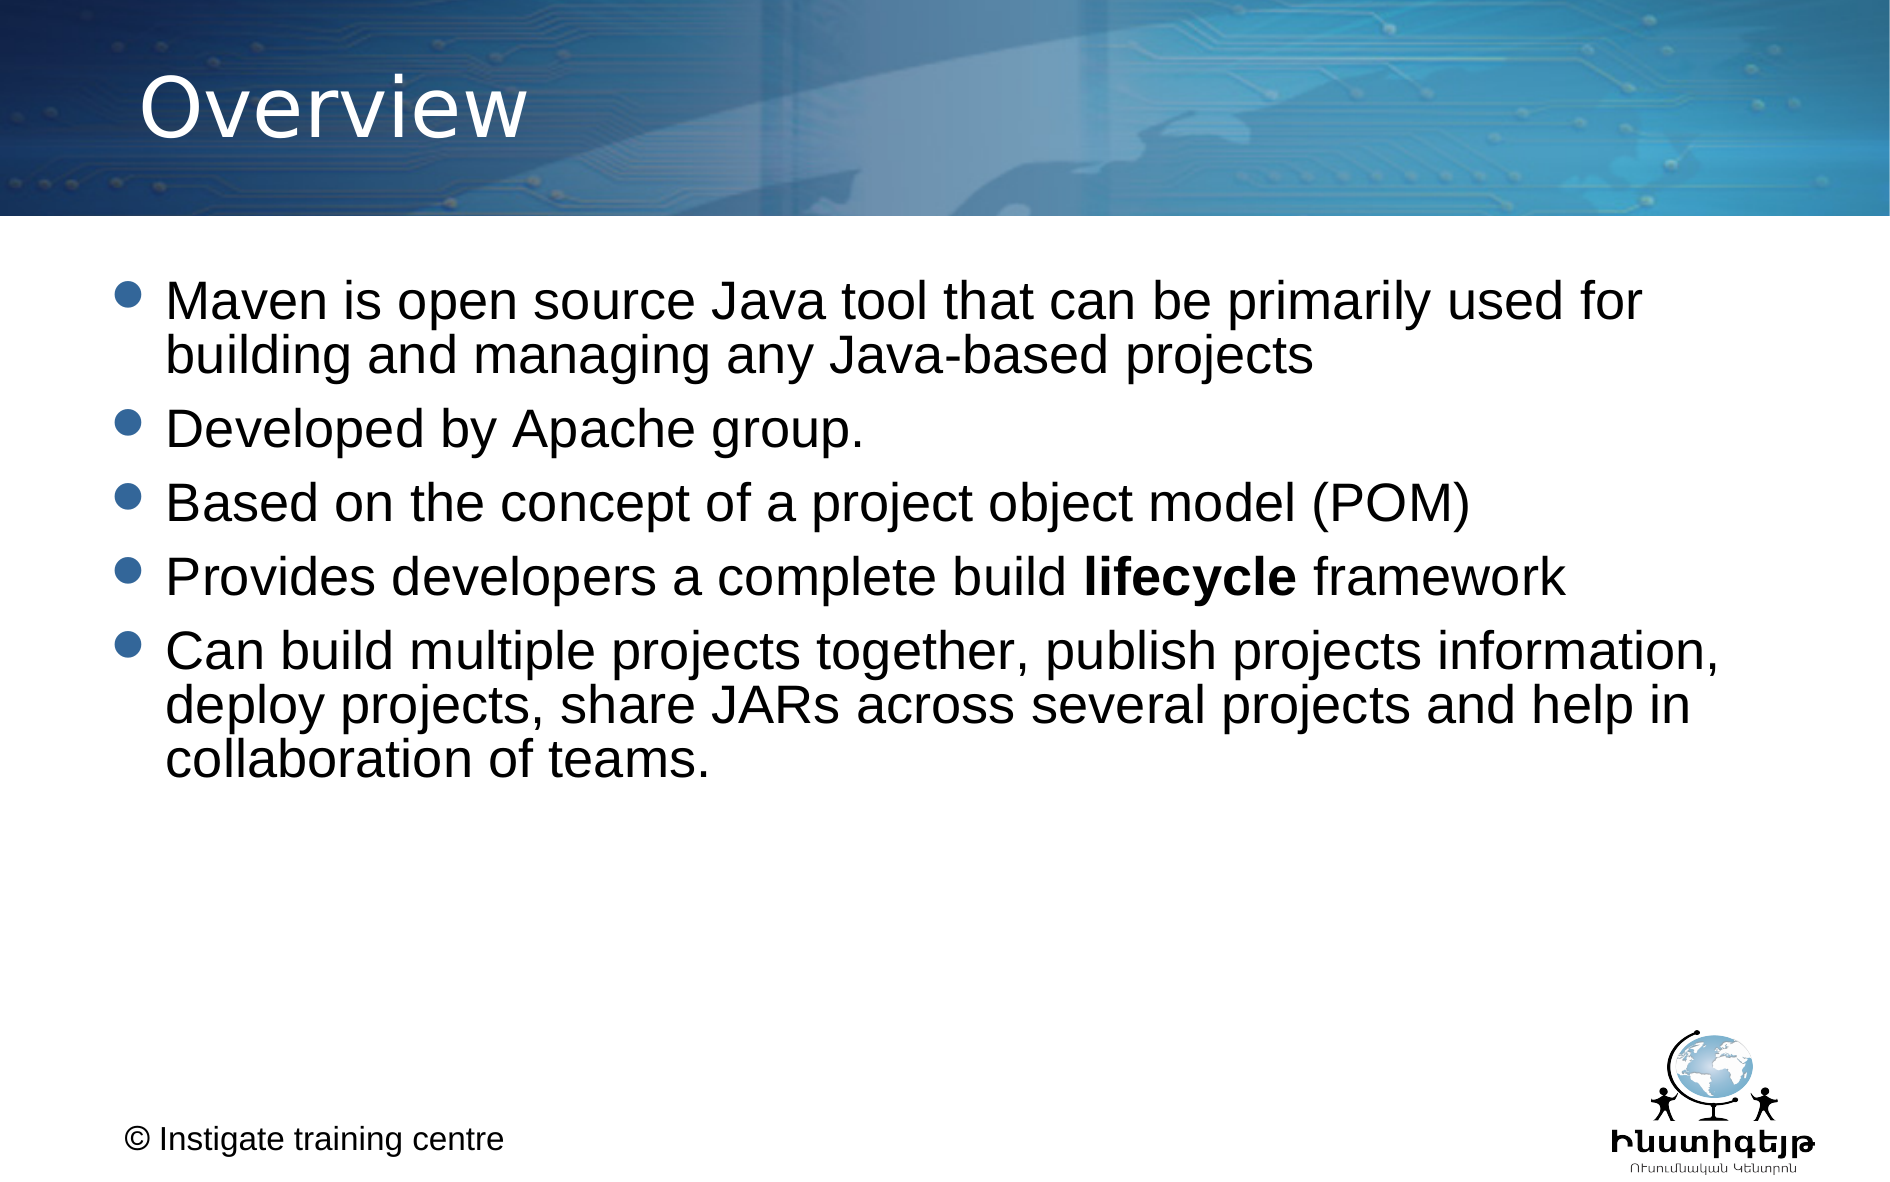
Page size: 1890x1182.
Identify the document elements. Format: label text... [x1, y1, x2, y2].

picture [0, 0, 1890, 216]
picture [1612, 1030, 1815, 1175]
list Maven is open source Java tool that can be primarily used for building and managing any Java-based projects Developed by Apache group. Based on the concept of a project object model (POM) Provides developers a complete build lifecycle framework Can build multiple projects together, publish projects information, deploy projects, share JARs across several projects and help in collaboration of teams. [110, 276, 1801, 293]
